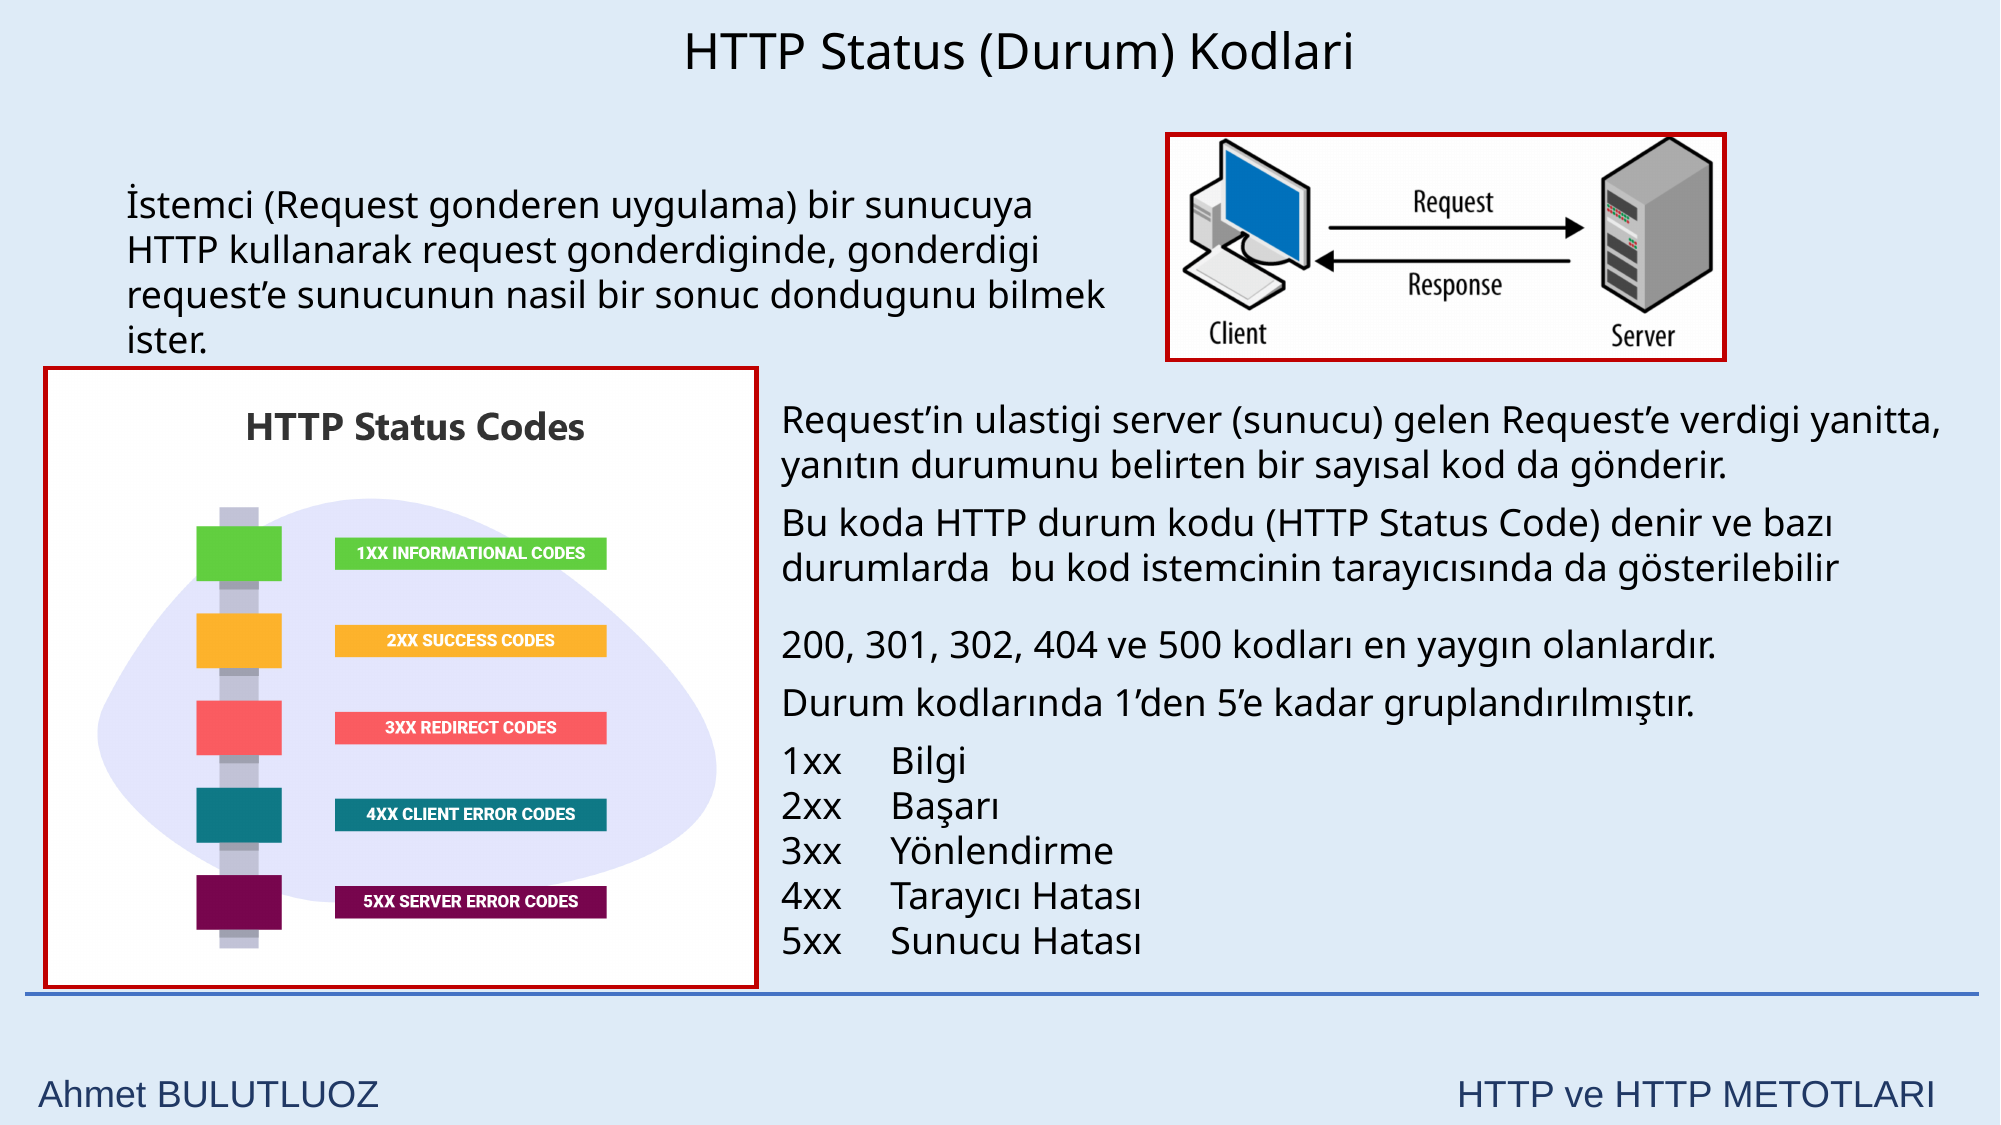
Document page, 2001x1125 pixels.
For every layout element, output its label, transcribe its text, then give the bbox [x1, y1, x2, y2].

text_box Request’in ulastigi server (sunucu) gelen Request’e verdigi yanitta, yanıtın durumunu belirten bir sayısal kod da gönderir. Bu koda HTTP durum kodu (HTTP Status Code) denir ve bazı durumlarda bu kod istemcinin tarayıcısında da gösterilebilir [766, 388, 1960, 612]
text_box HTTP Status (Durum) Kodlari [644, 12, 1395, 88]
text_box İstemci (Request gonderen uygulama) bir sunucuya HTTP kullanarak request gonderdiginde, gonderdigi request’e sunucunun nasil bir sonuc dondugunu bilmek ister. [111, 173, 1137, 325]
picture [1170, 137, 1722, 358]
picture [48, 370, 754, 985]
text_box Ahmet BULUTLUOZ HTTP ve HTTP METOTLARI [23, 1062, 1977, 1123]
text_box 200, 301, 302, 404 ve 500 kodları en yaygın olanlardır. Durum kodlarında 1’den 5’e kadar gruplandırılmıştır. 1xx Bilgi 2xx Başarı 3xx Yönlendirme 4xx Tarayıcı Hatası 5xx Sunucu Hatası [766, 614, 1931, 998]
